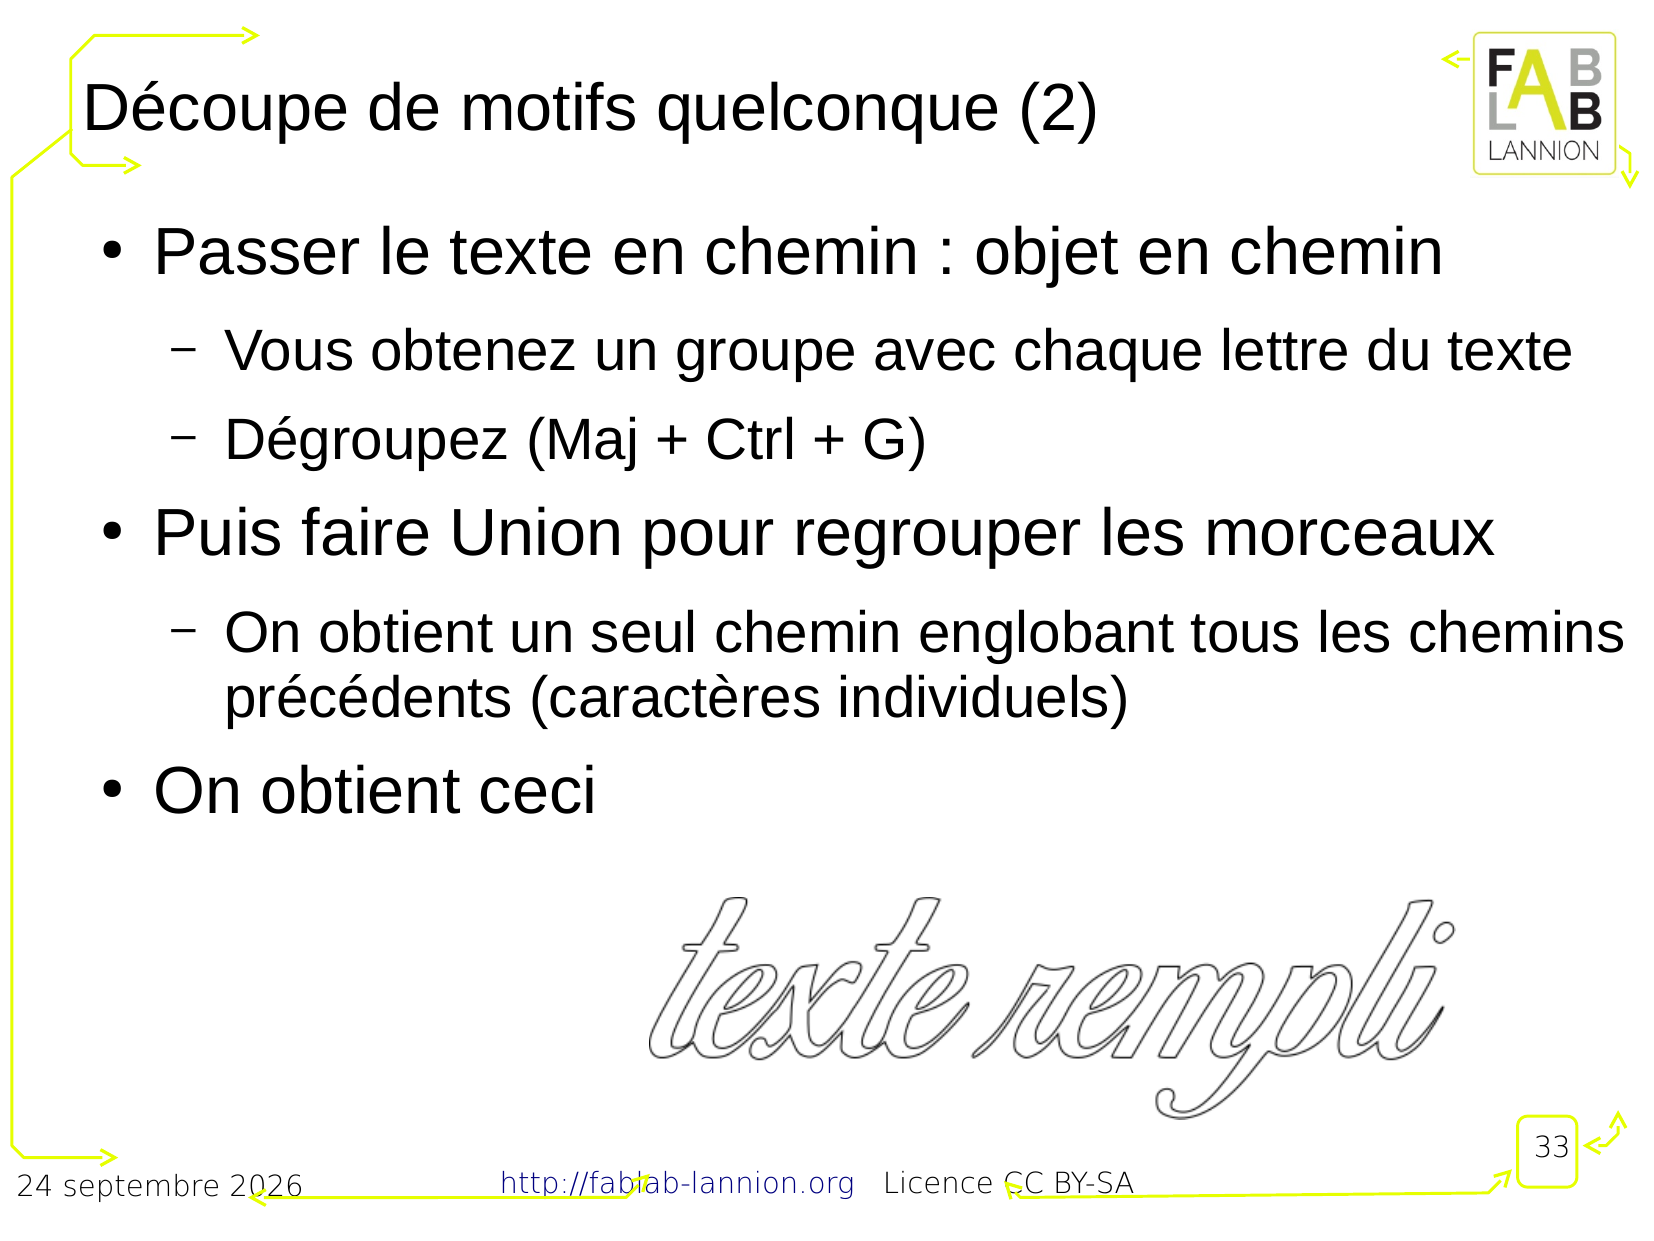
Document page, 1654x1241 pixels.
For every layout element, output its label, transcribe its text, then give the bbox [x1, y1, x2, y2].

list Passer le texte en chemin : objet en chemin Vous obtenez un groupe avec chaque lettre du texte Dégroupez (Maj + Ctrl + G) Puis faire Union pour regrouper les morceaux On obtient un seul chemin englobant tous les chemins précédents (caractères individuels) On obtient ceci [82, 213, 1642, 1075]
title Découpe de motifs quelconque (2) [82, 49, 1441, 166]
picture [649, 897, 1456, 1120]
picture [1470, 29, 1619, 178]
